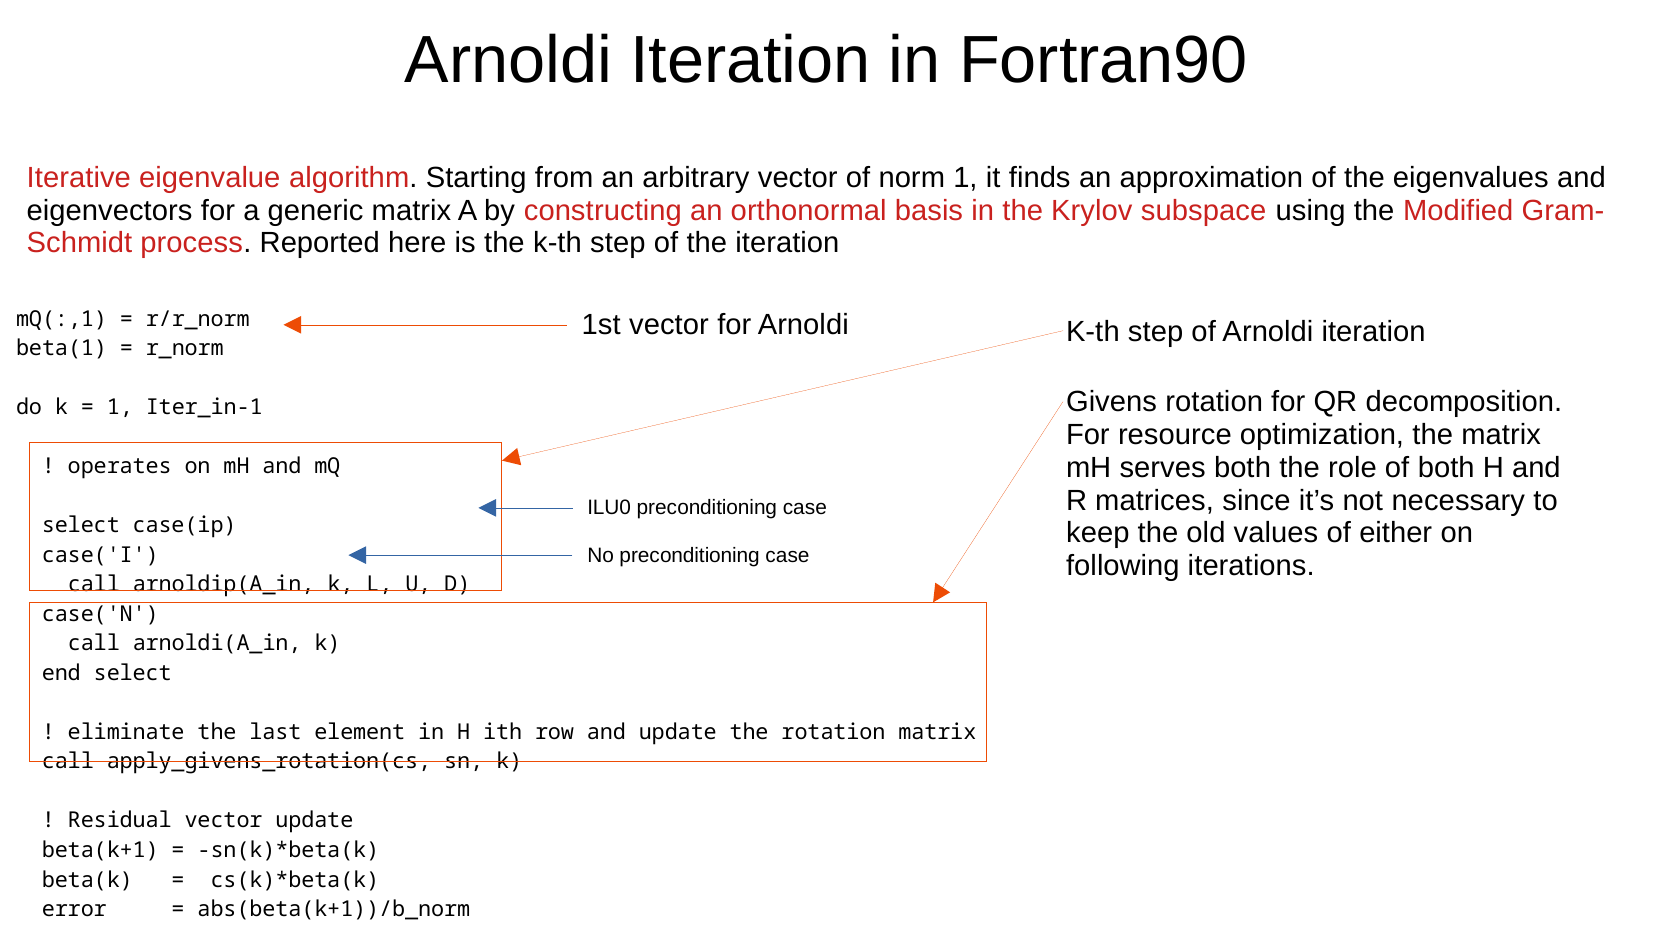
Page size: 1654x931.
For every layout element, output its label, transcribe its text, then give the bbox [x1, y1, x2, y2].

text_box K-th step of Arnoldi iteration [1051, 307, 1453, 355]
text_box ILU0 preconditioning case [572, 488, 904, 527]
text_box Iterative eigenvalue algorithm. Starting from an arbitrary vector of norm 1, it finds an approximation of the eigenvalues and eigenvectors for a generic matrix A by constructing an orthonormal basis in the Krylov subspace using the Modified Gram-Schmidt process. Reported here is the k-th step of the iteration [11, 153, 1630, 267]
text_box 1st vector for Arnoldi [566, 300, 875, 349]
text_box Givens rotation for QR decomposition. For resource optimization, the matrix mH serves both the role of both H and R matrices, since it’s not necessary to keep the old values of either on following iterations. [1051, 377, 1583, 590]
text_box No preconditioning case [572, 535, 904, 575]
text_box mQ(:,1) = r/r_norm beta(1) = r_norm do k = 1, Iter_in-1 ! operates on mH and mQ select case(ip) case('I') call arnoldip(A_in, k, L, U, D) case('N') call arnoldi(A_in, k) end select ! eliminate the last element in H ith row and update the rotation matrix call apply_givens_rotation(cs, sn, k) ! Residual vector update beta(k+1) = -sn(k)*beta(k) beta(k) = cs(k)*beta(k) error = abs(beta(k+1))/b_norm print*,k, 'error:', error if (error <= threshold_in) then exit end if end do [30, 603, 986, 761]
text_box mQ(:,1) = r/r_norm beta(1) = r_norm do k = 1, Iter_in-1 ! operates on mH and mQ select case(ip) case('I') call arnoldip(A_in, k, L, U, D) case('N') call arnoldi(A_in, k) end select ! eliminate the last element in H ith row and update the rotation matrix call apply_givens_rotation(cs, sn, k) ! Residual vector update beta(k+1) = -sn(k)*beta(k) beta(k) = cs(k)*beta(k) error = abs(beta(k+1))/b_norm print*,k, 'error:', error if (error <= threshold_in) then exit end if end do [1, 295, 1004, 931]
title Arnoldi Iteration in Fortran90 [0, 1, 1654, 119]
text_box mQ(:,1) = r/r_norm beta(1) = r_norm do k = 1, Iter_in-1 ! operates on mH and mQ select case(ip) case('I') call arnoldip(A_in, k, L, U, D) case('N') call arnoldi(A_in, k) end select ! eliminate the last element in H ith row and update the rotation matrix call apply_givens_rotation(cs, sn, k) ! Residual vector update beta(k+1) = -sn(k)*beta(k) beta(k) = cs(k)*beta(k) error = abs(beta(k+1))/b_norm print*,k, 'error:', error if (error <= threshold_in) then exit end if end do [30, 443, 501, 590]
